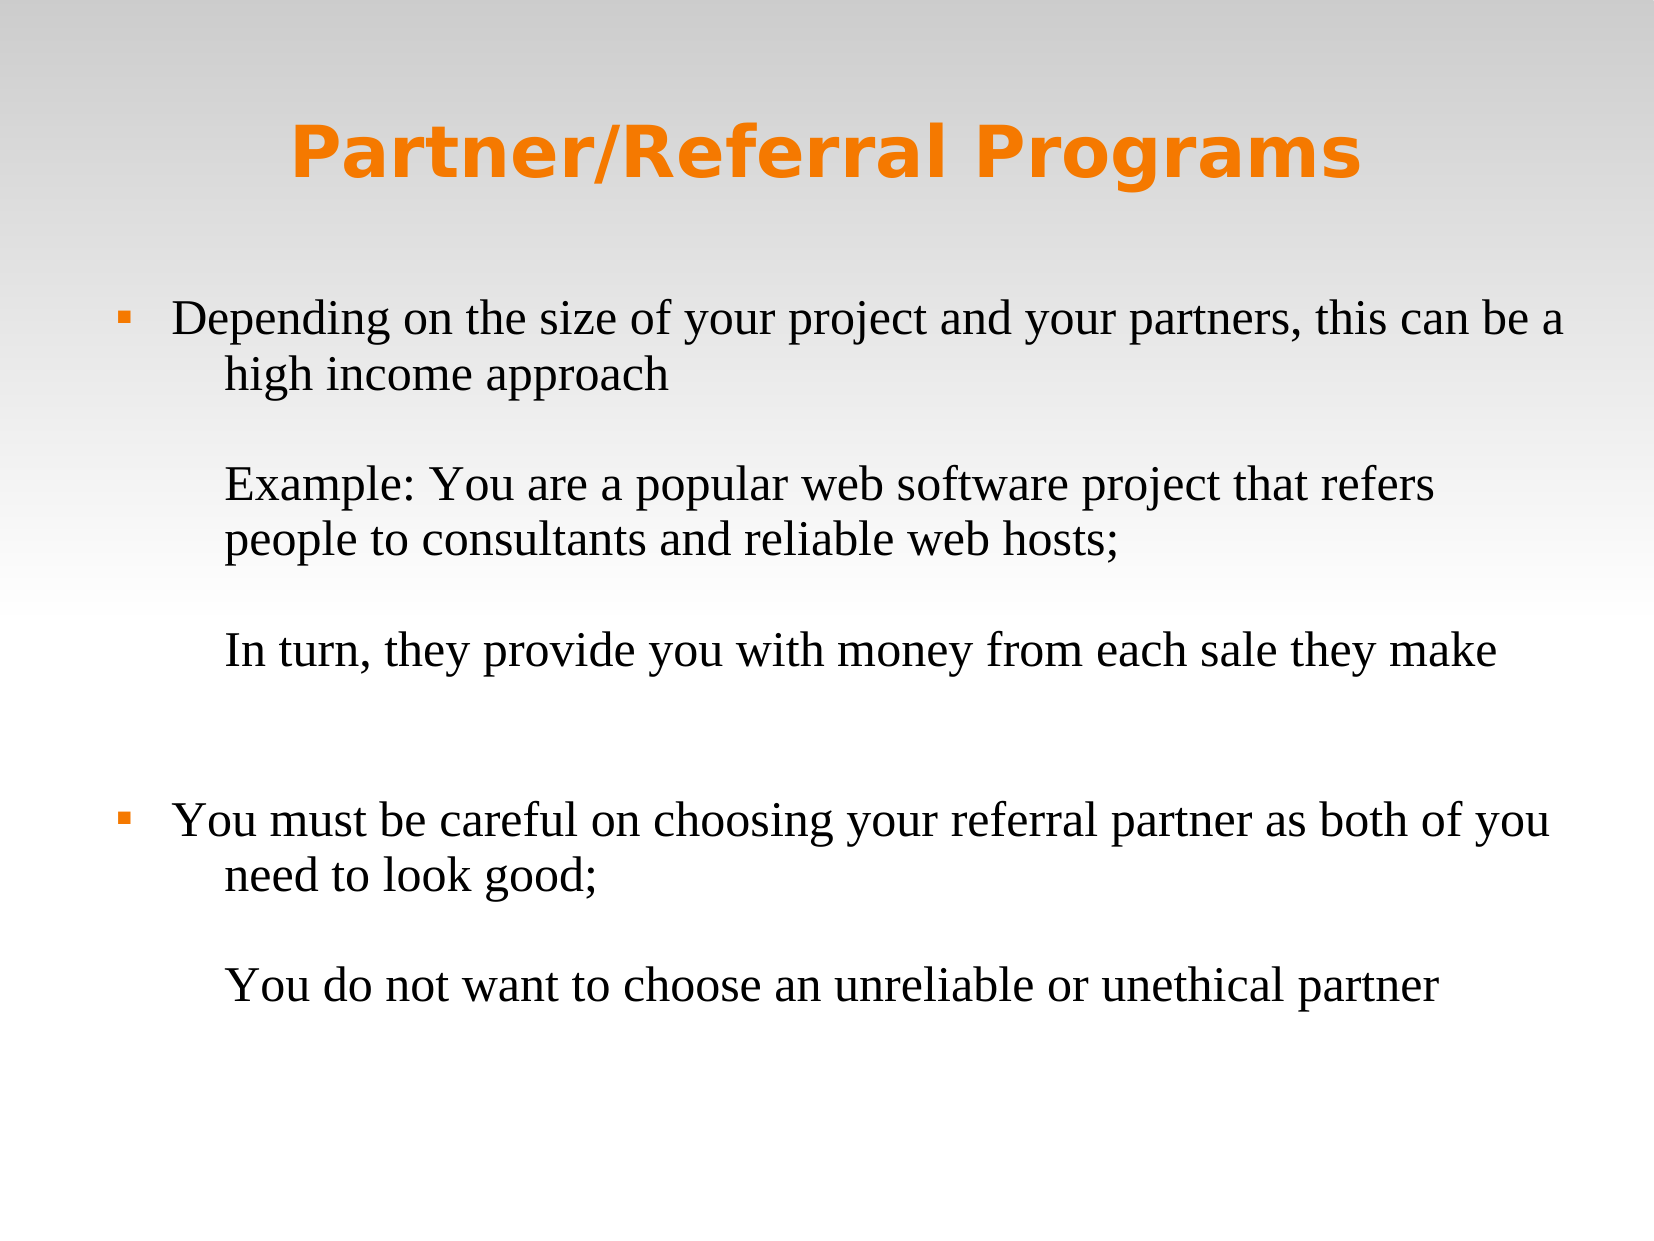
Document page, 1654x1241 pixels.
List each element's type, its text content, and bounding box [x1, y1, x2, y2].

title Partner/Referral Programs [82, 49, 1571, 257]
list Depending on the size of your project and your partners, this can be a high income approach Example: You are a popular web software project that refers people to consultants and reliable web hosts; In turn, they provide you with money from each sale they make You must be careful on choosing your referral partner as both of you need to look good; You do not want to choose an unreliable or unethical partner [82, 290, 1571, 1109]
